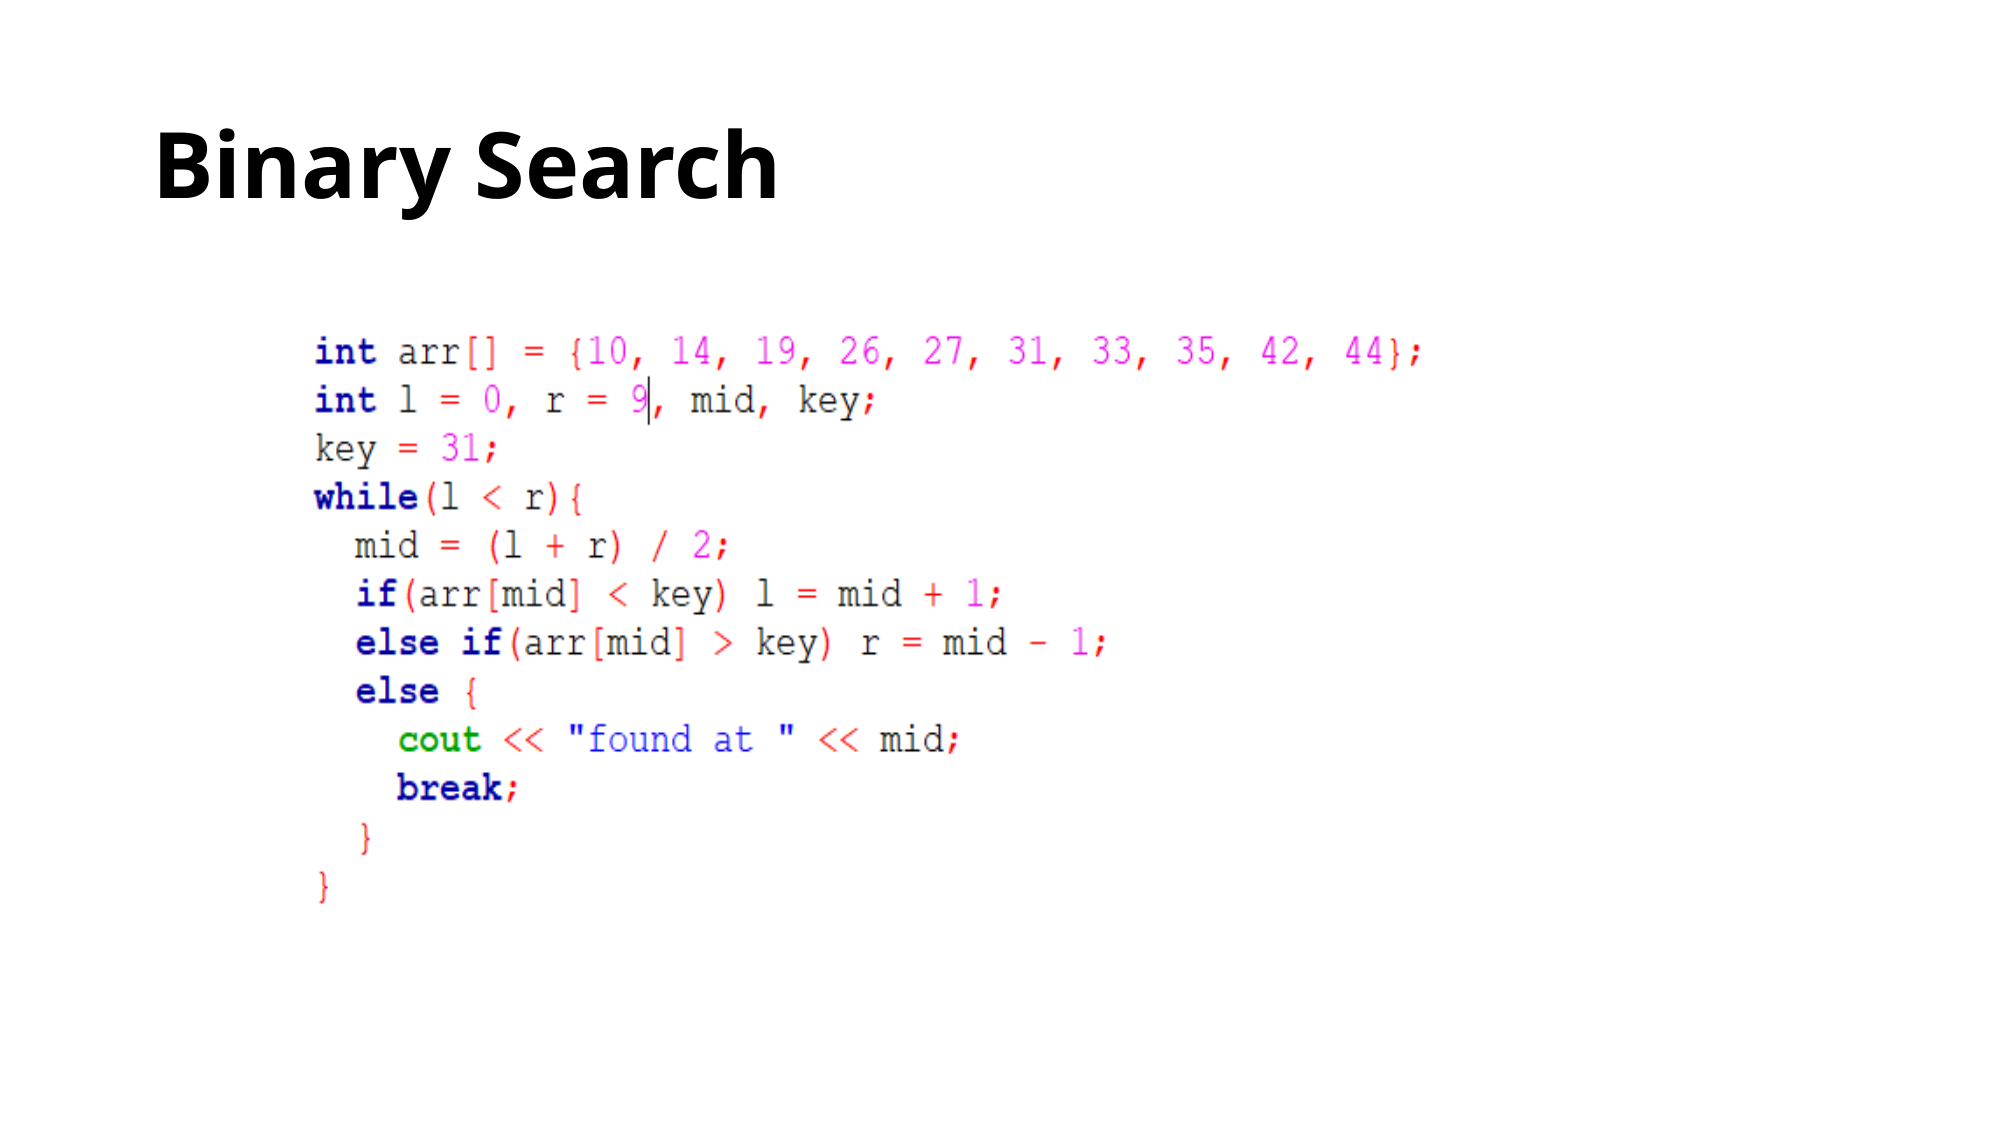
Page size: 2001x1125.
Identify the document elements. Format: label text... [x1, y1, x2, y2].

text_box Binary Search [137, 59, 1863, 278]
picture [300, 320, 1485, 927]
